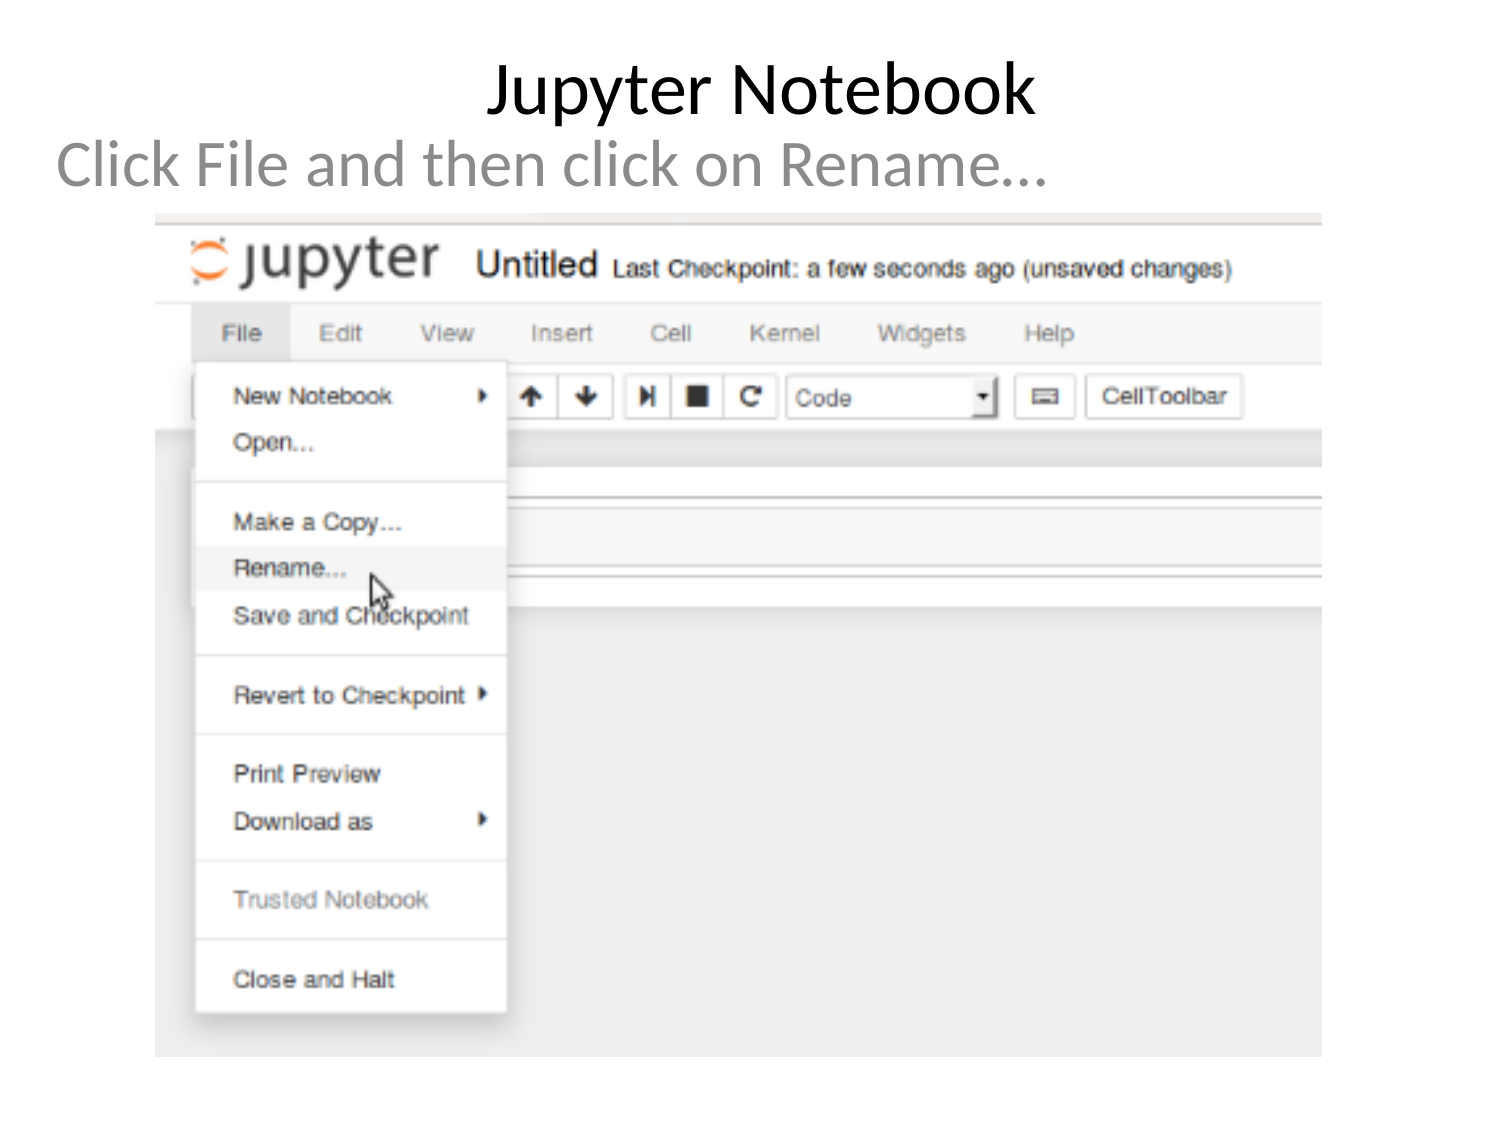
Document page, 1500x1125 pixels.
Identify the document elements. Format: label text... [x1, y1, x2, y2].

picture [155, 213, 1322, 1057]
text_box Click File and then click on Rename… [41, 112, 1436, 215]
title Jupyter Notebook [123, 30, 1399, 112]
